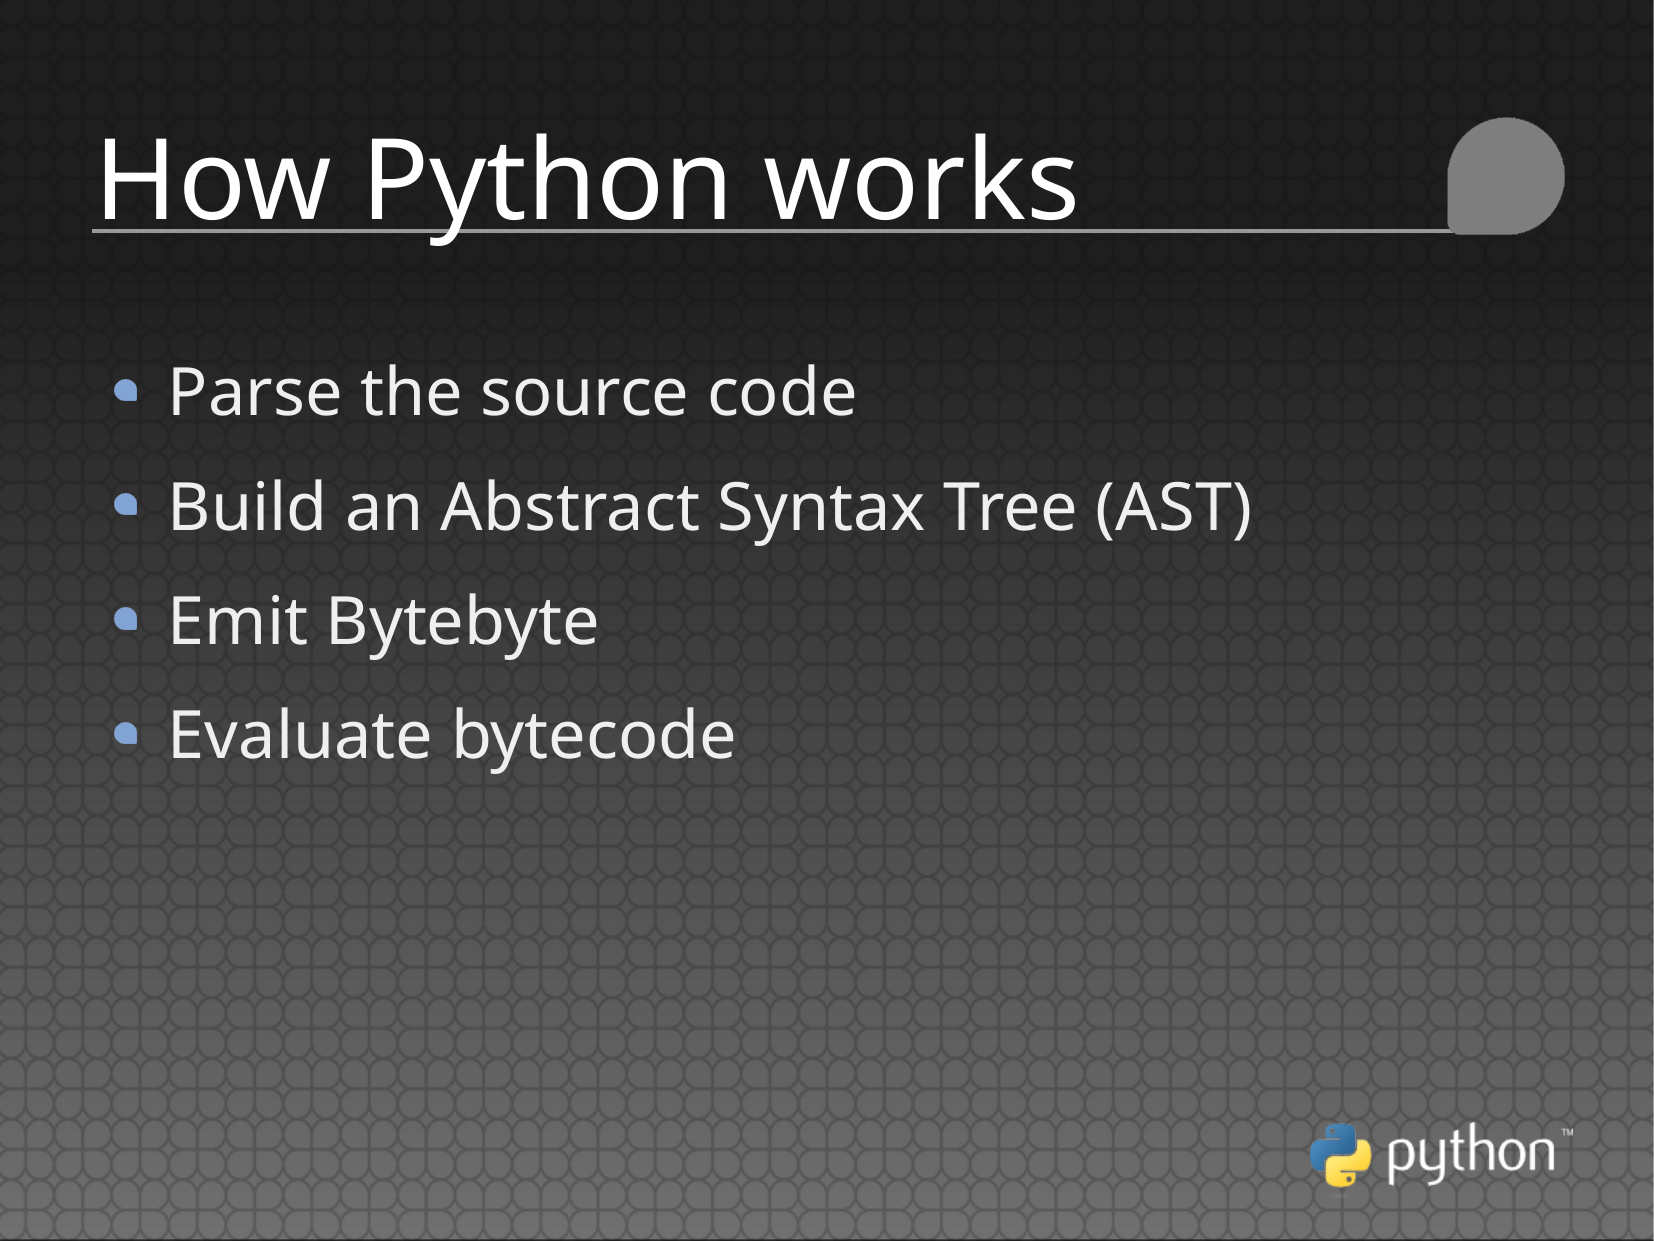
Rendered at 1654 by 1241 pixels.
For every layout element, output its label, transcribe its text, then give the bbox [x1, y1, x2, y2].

title How Python works [94, 100, 1426, 251]
list Parse the source code Build an Abstract Syntax Tree (AST) Emit Bytebyte Evaluate bytecode [26, 224, 1515, 1028]
picture [0, 0, 1654, 1241]
